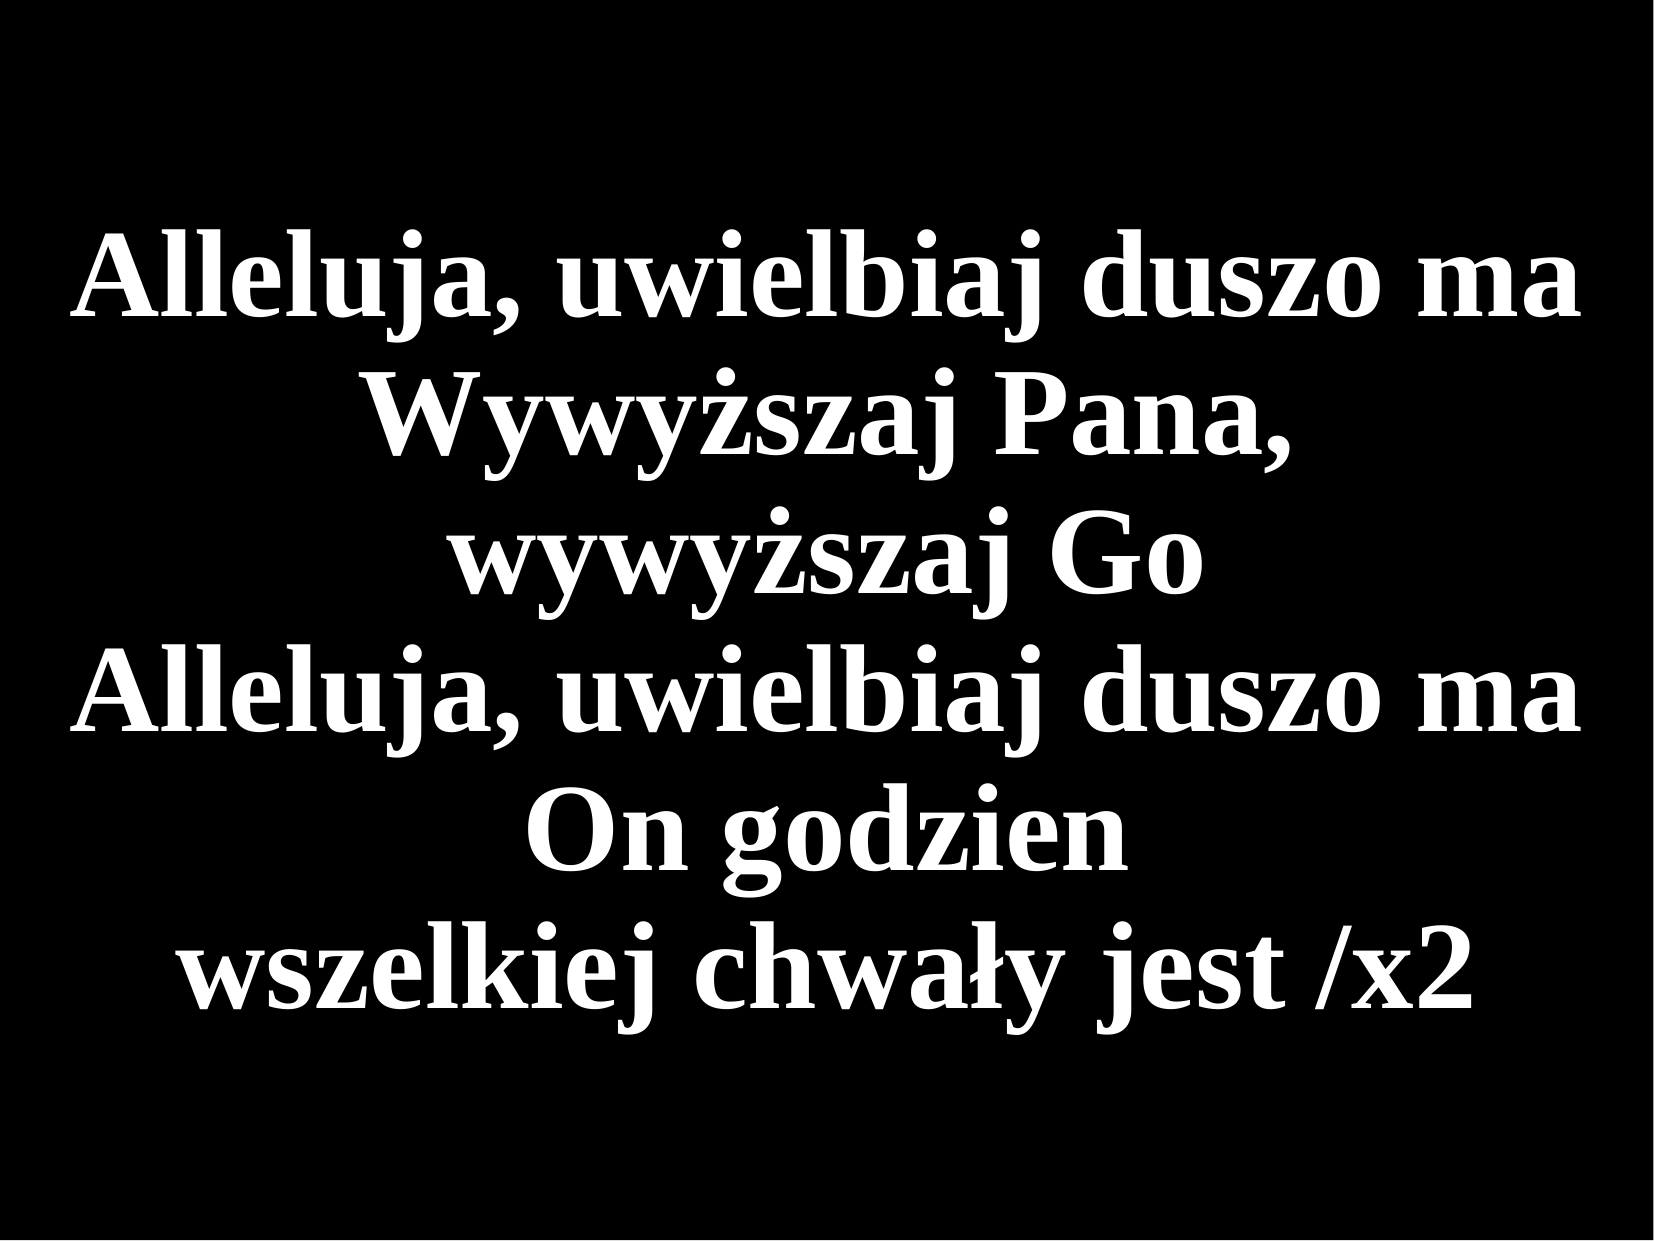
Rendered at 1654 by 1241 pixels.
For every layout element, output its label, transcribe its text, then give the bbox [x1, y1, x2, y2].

title Alleluja, uwielbiaj duszo ma Wywyższaj Pana, wywyższaj Go Alleluja, uwielbiaj duszo ma On godzien wszelkiej chwały jest /x2 [0, 0, 1654, 1241]
